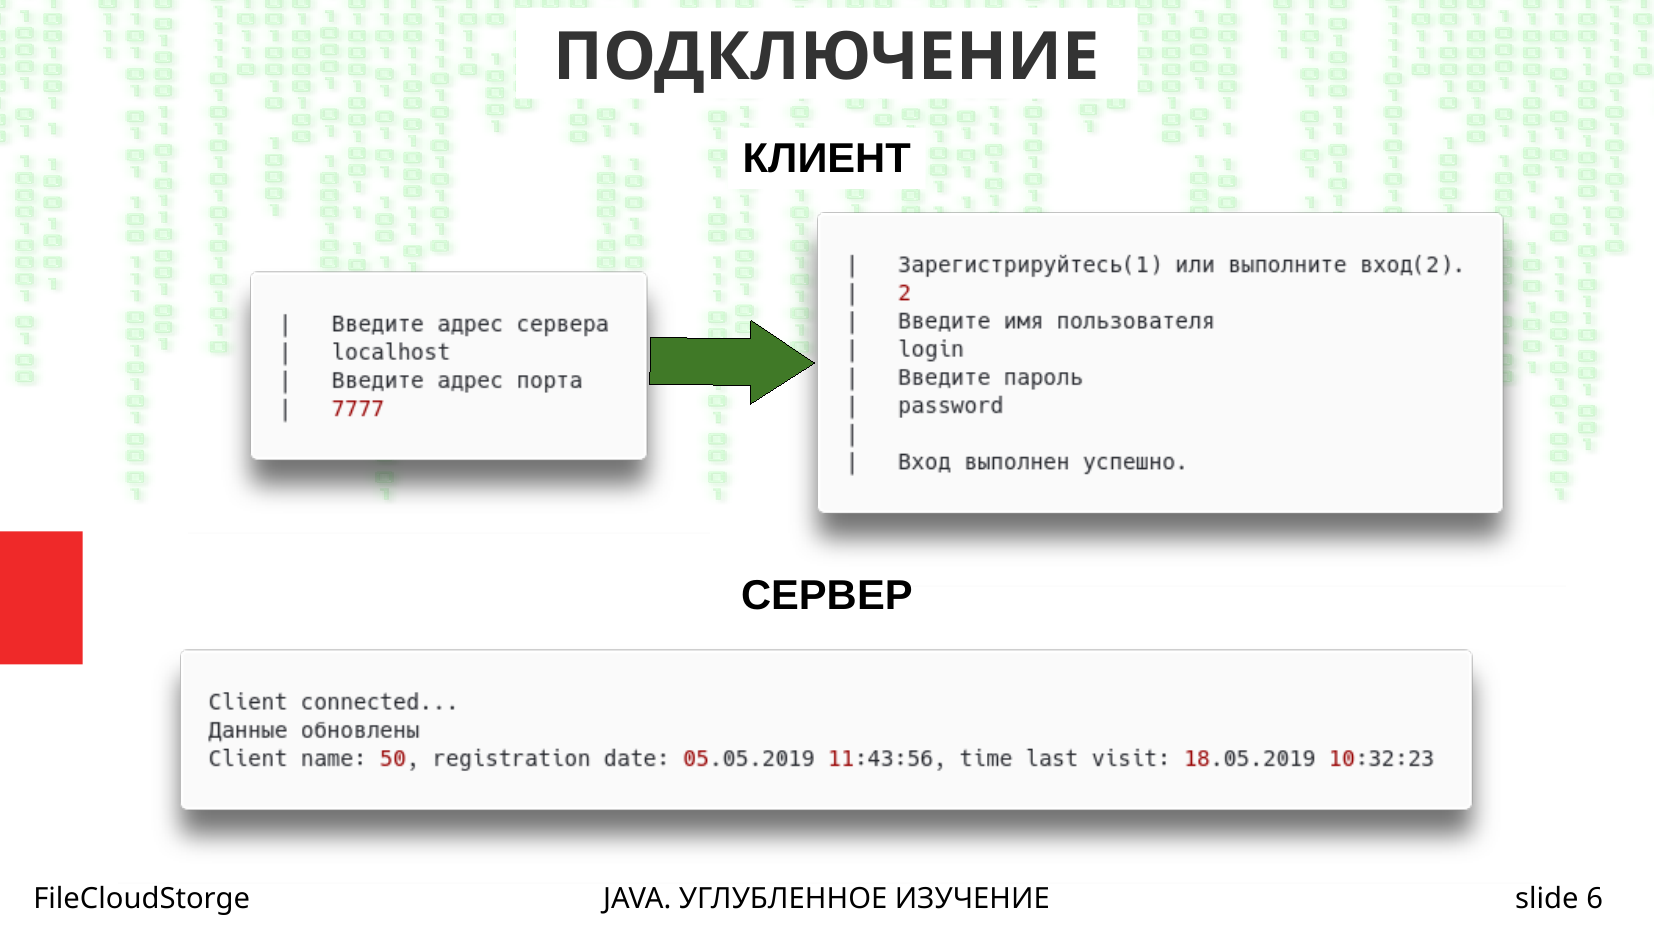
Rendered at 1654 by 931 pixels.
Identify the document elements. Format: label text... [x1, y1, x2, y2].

text_box [649, 320, 815, 405]
text_box СЕРВЕР [726, 564, 928, 626]
title ПОДКЛЮЧЕНИЕ [516, 14, 1138, 92]
text_box JAVA. УГЛУБЛЕННОЕ ИЗУЧЕНИЕ [546, 884, 1108, 931]
text_box КЛИЕНТ [727, 127, 926, 189]
text_box slide 6 [1464, 876, 1654, 917]
picture [0, 0, 1654, 884]
text_box FileCloudStorge [0, 876, 284, 917]
